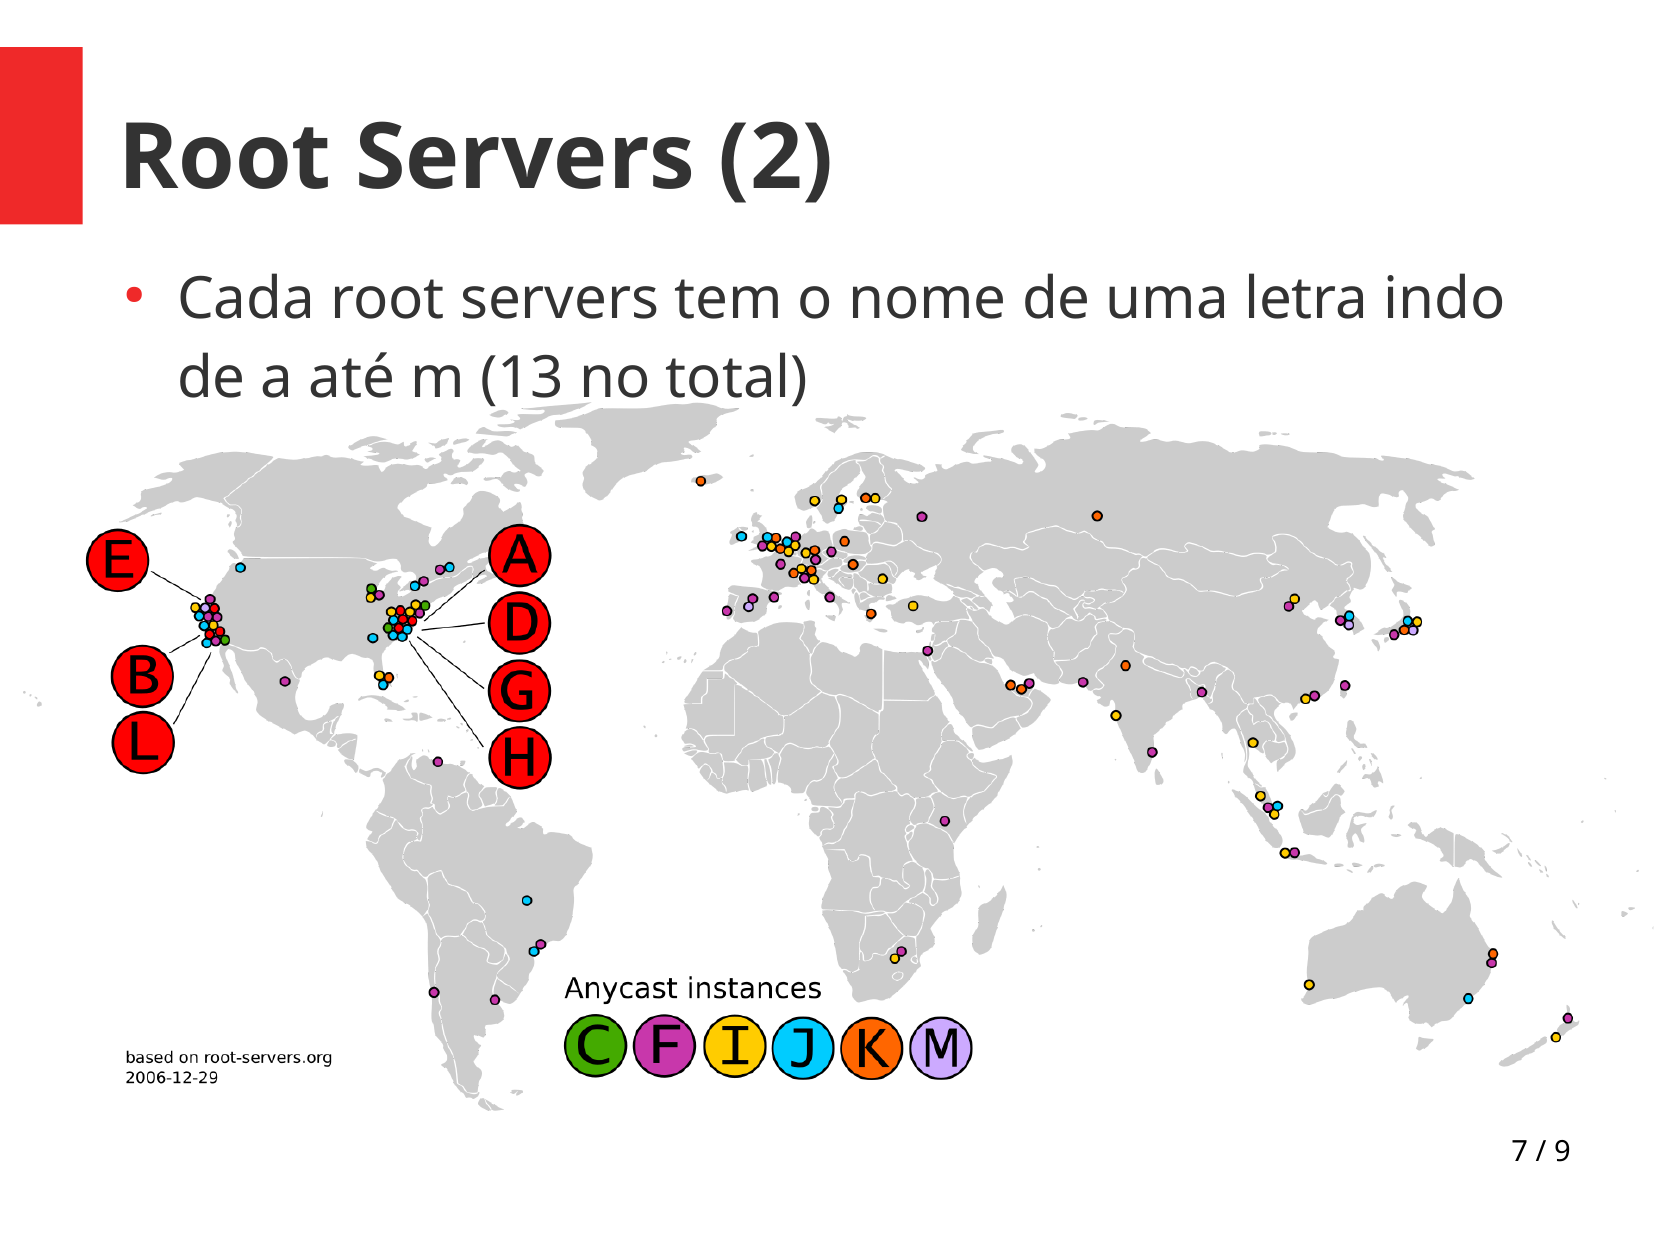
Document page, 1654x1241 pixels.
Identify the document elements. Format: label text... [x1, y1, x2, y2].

title Root Servers (2) [118, 49, 1571, 257]
picture [23, 402, 1654, 1111]
list Cada root servers tem o nome de uma letra indo de a até m (13 no total) [106, 256, 1524, 402]
